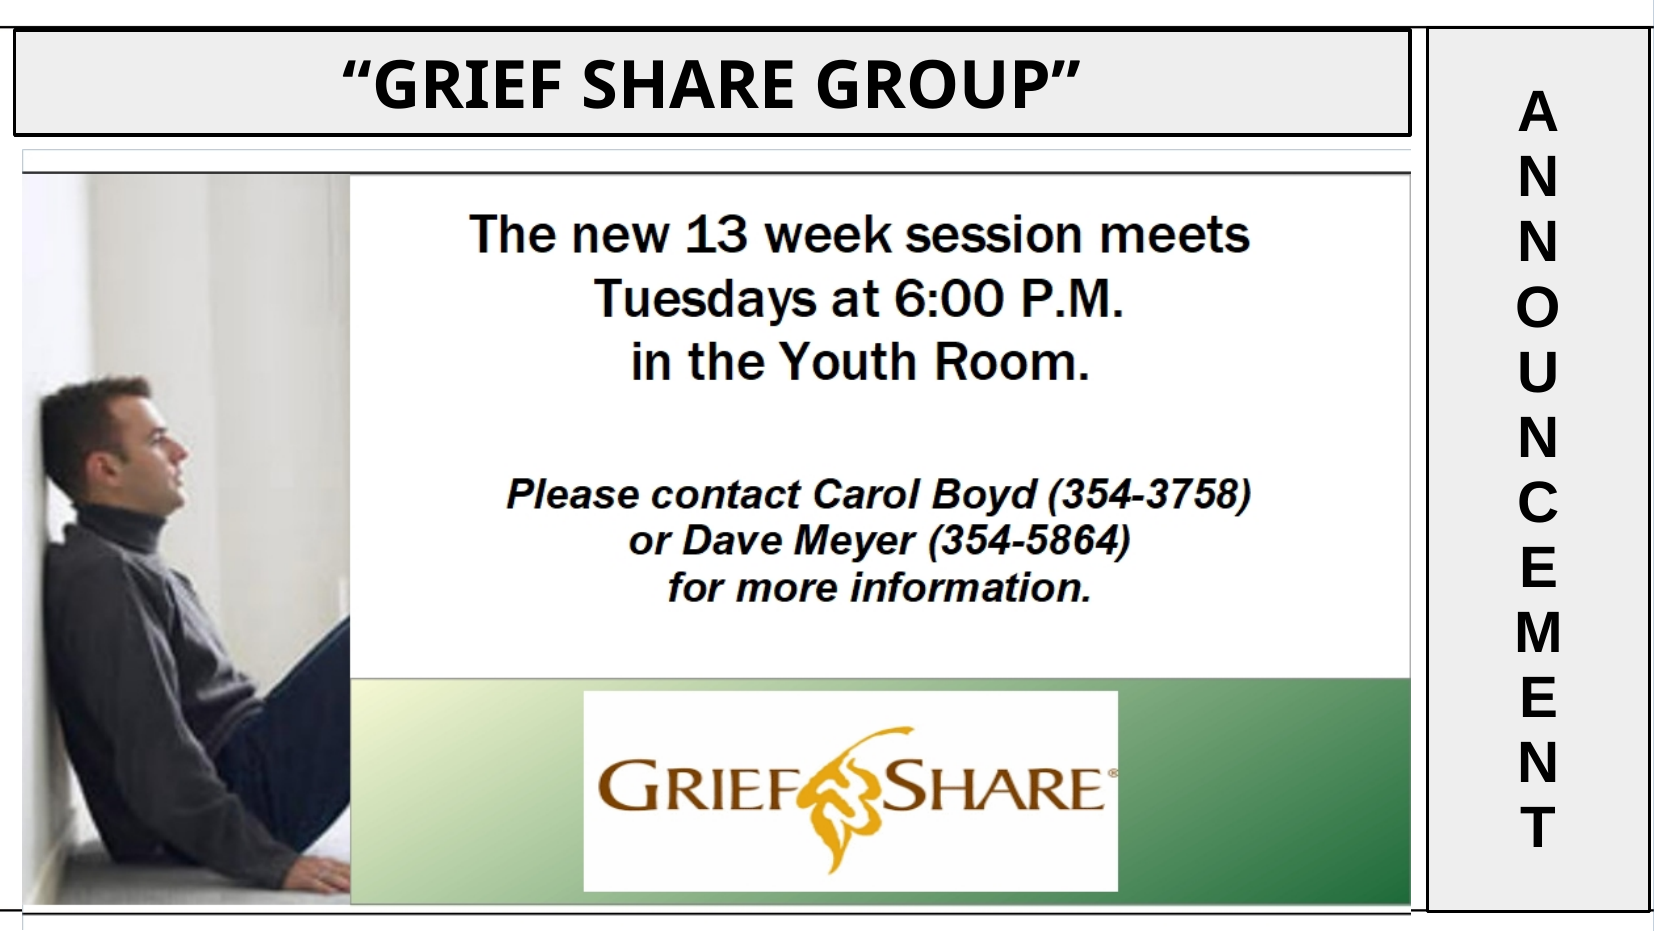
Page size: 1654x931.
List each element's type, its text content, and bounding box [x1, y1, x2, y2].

text_box “GRIEF SHARE GROUP” [44, 30, 1381, 145]
text_box A N N O U N C E M E N T [1427, 27, 1650, 912]
text_box [14, 30, 44, 136]
picture [0, 0, 1654, 931]
text_box [1381, 30, 1411, 136]
